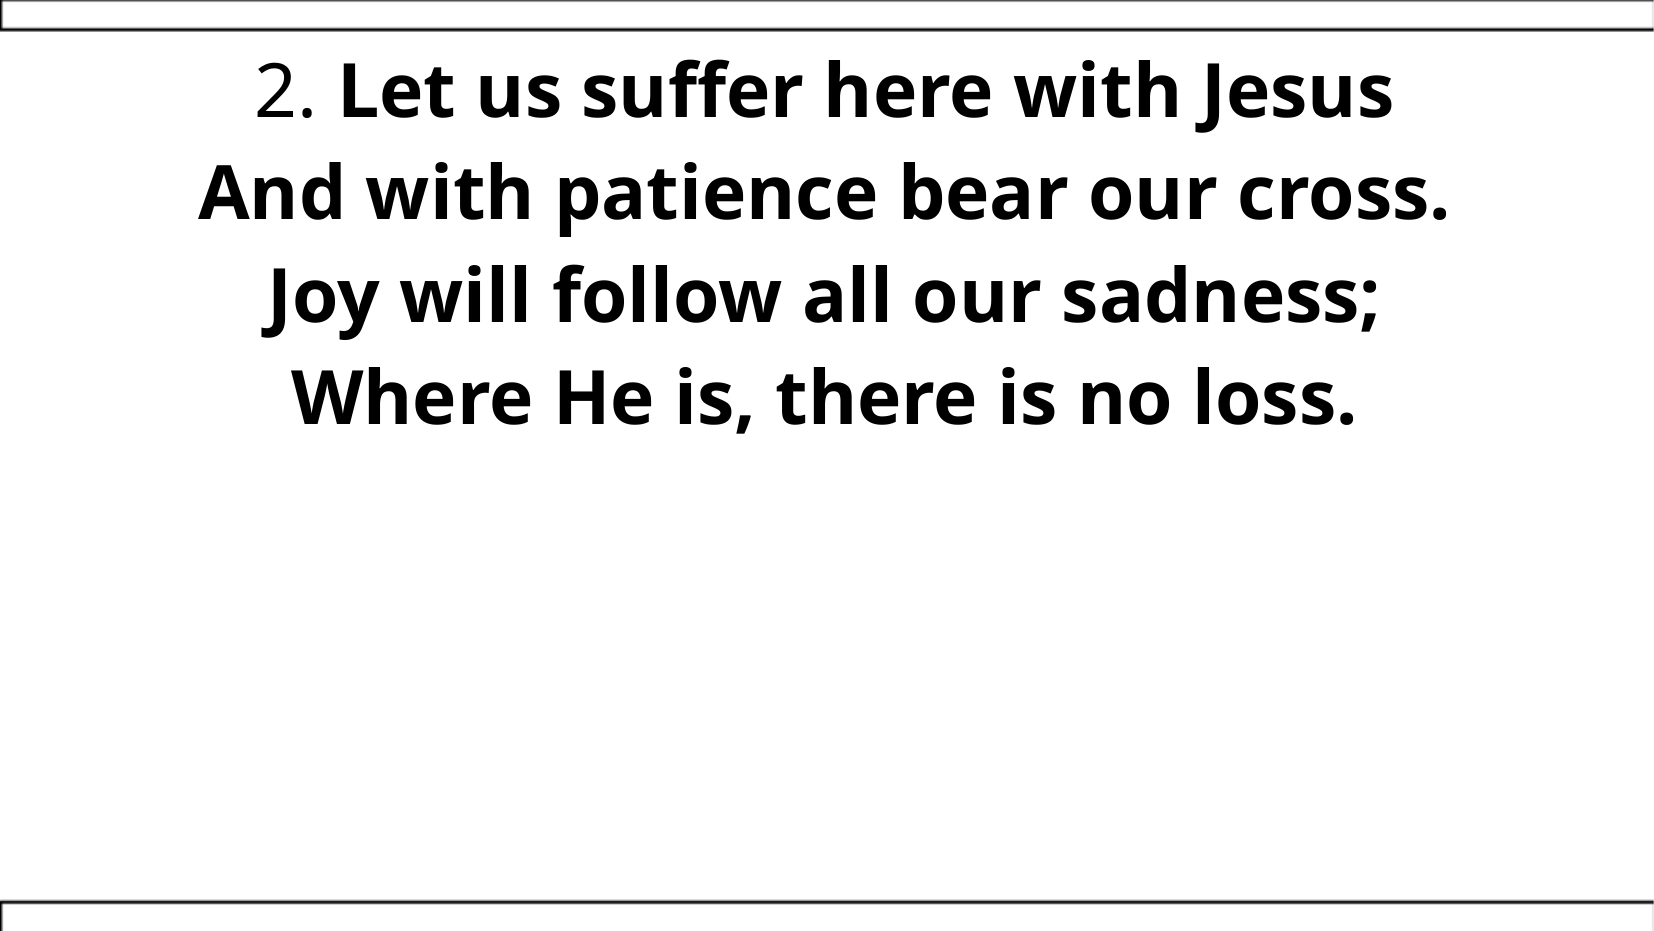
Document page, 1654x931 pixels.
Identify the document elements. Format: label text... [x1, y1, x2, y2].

picture [0, 0, 1654, 931]
text_box 2. Let us suffer here with Jesus And with patience bear our cross. Joy will follow all our sadness; Where He is, there is no loss. [90, 30, 1561, 454]
